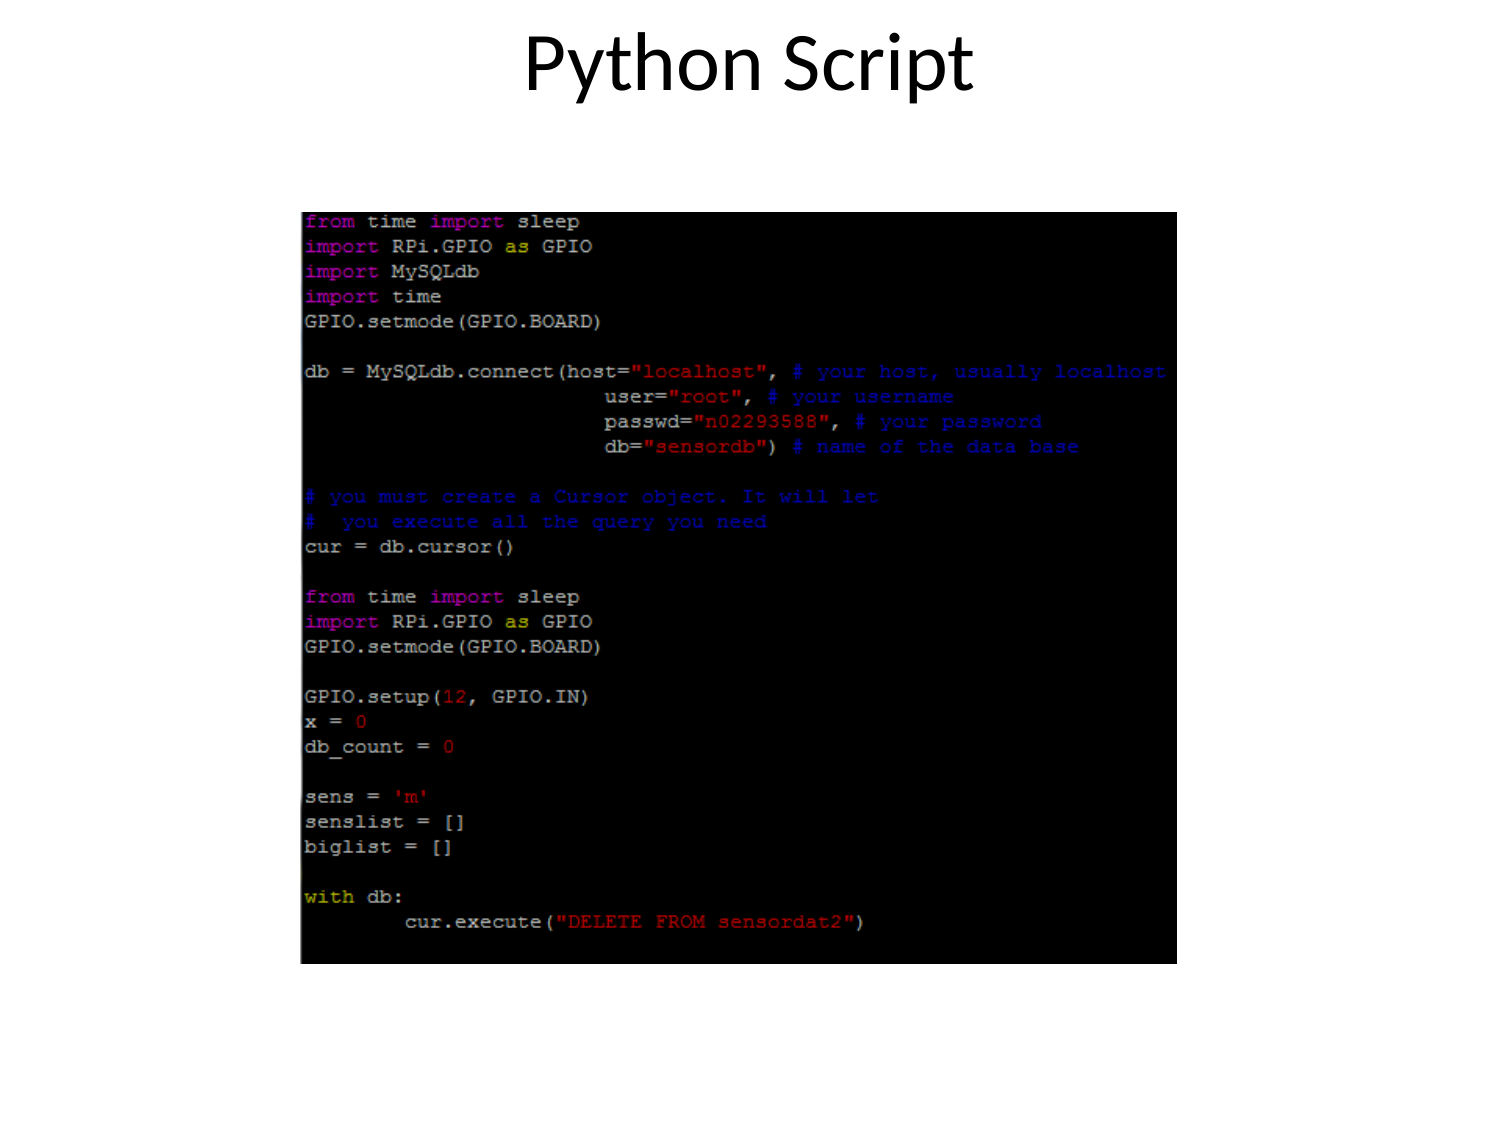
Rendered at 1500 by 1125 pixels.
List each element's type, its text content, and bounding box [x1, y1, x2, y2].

picture [300, 212, 1177, 965]
title Python Script [75, 0, 1426, 113]
